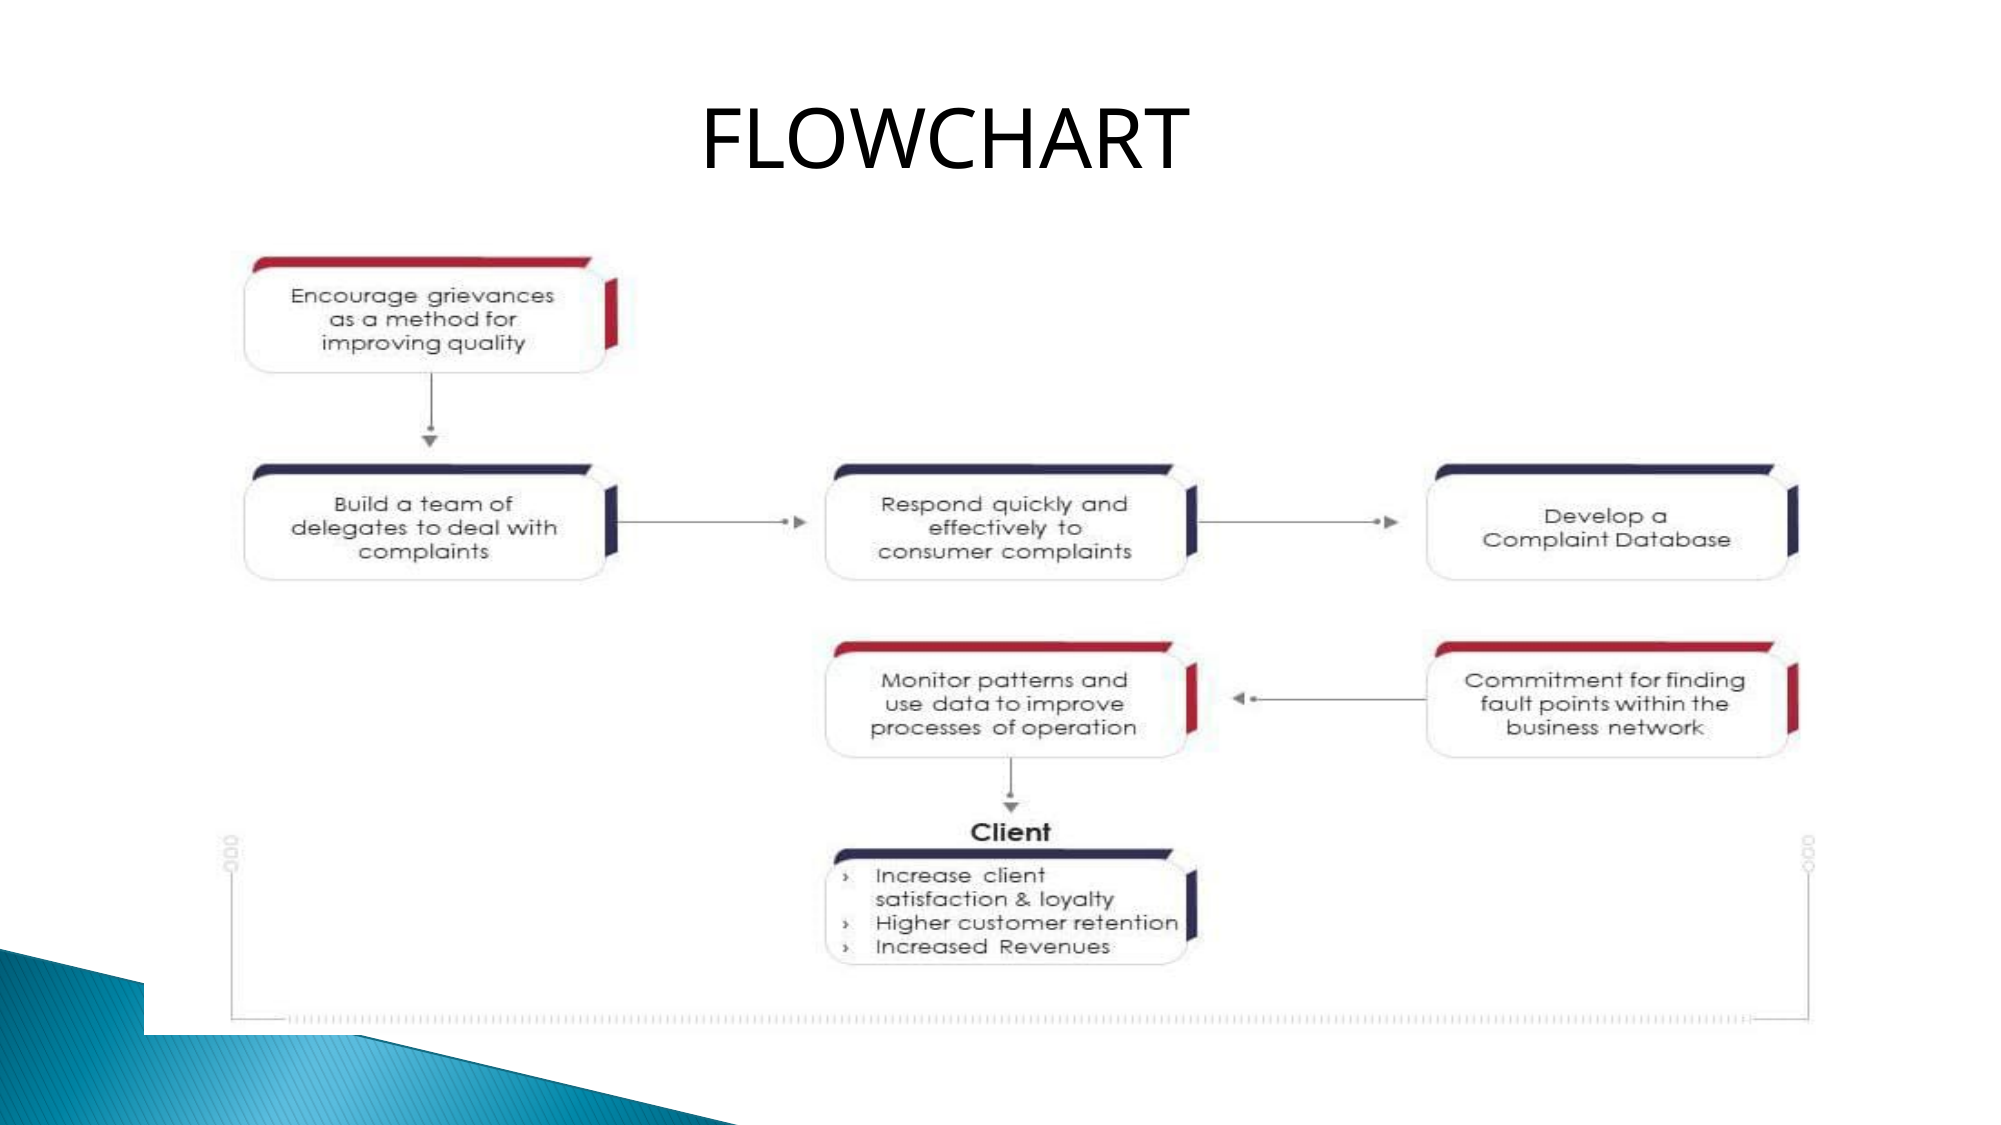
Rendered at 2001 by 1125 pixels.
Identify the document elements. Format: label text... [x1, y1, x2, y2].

picture [144, 208, 1886, 1036]
text_box FLOWCHART [645, 78, 1689, 195]
